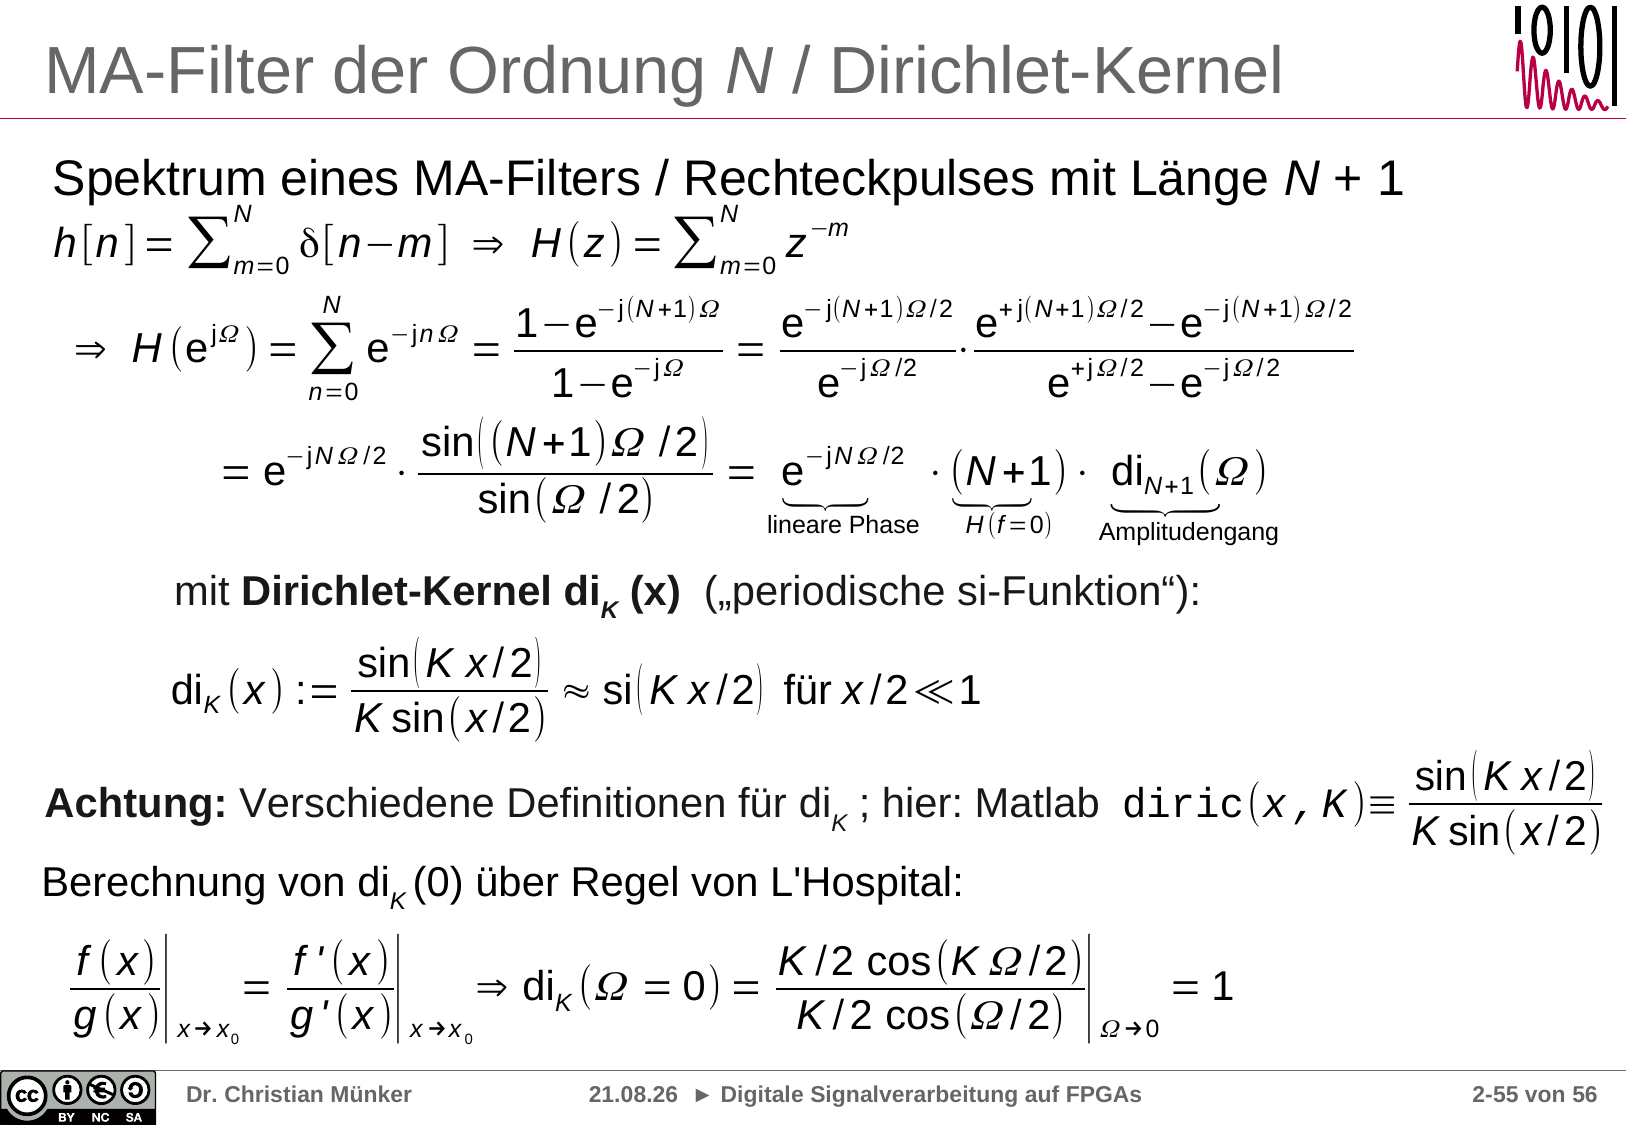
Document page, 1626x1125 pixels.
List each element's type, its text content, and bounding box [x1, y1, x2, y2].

chart [164, 637, 988, 743]
chart [1115, 750, 1610, 856]
picture [1511, 0, 1624, 113]
text_box mit Dirichlet-Kernel diK (x) („periodische si-Funktion“): [159, 559, 1359, 632]
chart [60, 933, 1241, 1048]
title MA-Filter der Ordnung N / Dirichlet-Kernel [44, 17, 1441, 130]
list Spektrum eines MA-Filters / Rechteckpulses mit Länge N + 1 [52, 138, 1607, 201]
chart [47, 200, 1362, 546]
text_box Achtung: Verschiedene Definitionen für diK ; hier: Matlab [29, 772, 1115, 845]
text_box Berechnung von diK (0) über Regel von L'Hospital: [41, 847, 1554, 904]
